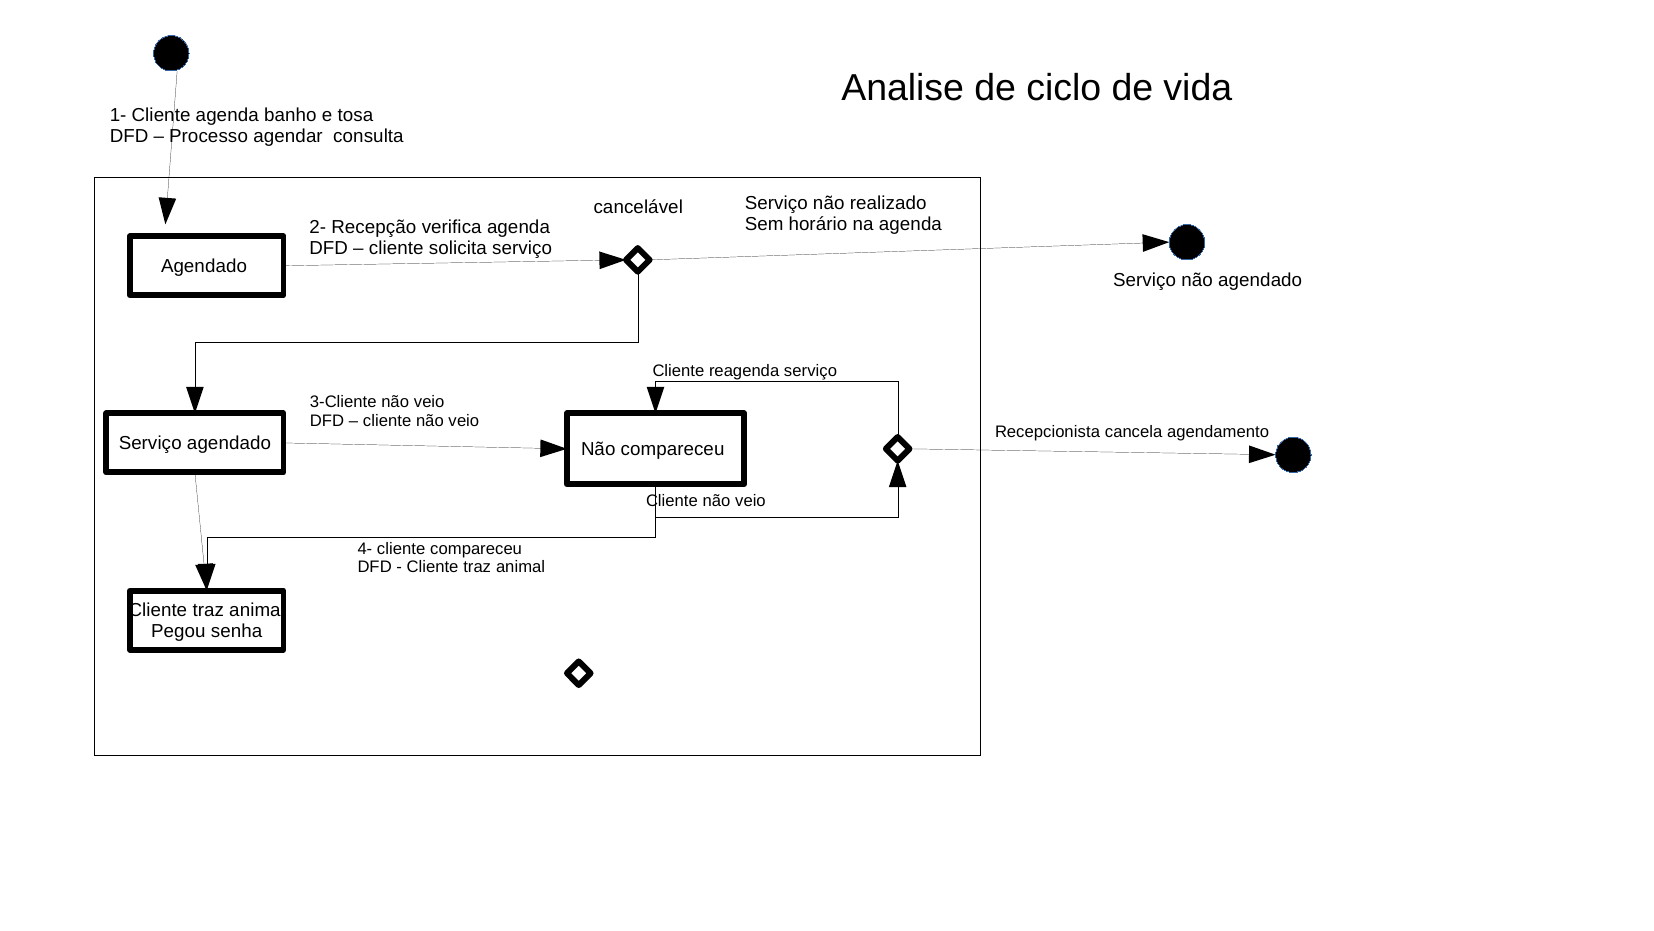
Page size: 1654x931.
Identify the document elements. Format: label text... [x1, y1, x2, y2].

text_box Cliente traz animal Pegou senha [129, 590, 284, 650]
text_box [1275, 437, 1312, 473]
text_box [1169, 224, 1205, 260]
text_box cancelável [578, 188, 698, 225]
text_box Serviço agendado [106, 413, 284, 473]
text_box Cliente não veio [631, 484, 655, 518]
text_box Analise de ciclo de vida [826, 59, 1248, 116]
text_box 4- cliente compareceu DFD - Cliente traz animal [342, 531, 575, 584]
text_box 1- Cliente agenda banho e tosa DFD – Processo agendar consulta [171, 96, 424, 154]
text_box 1- Cliente agenda banho e tosa DFD – Processo agendar consulta [95, 96, 175, 154]
text_box [153, 35, 190, 71]
text_box Agendado [129, 236, 284, 296]
text_box Cliente reagenda serviço [637, 354, 858, 388]
text_box Cliente não veio [656, 484, 786, 514]
text_box Recepcionista cancela agendamento [980, 415, 1290, 449]
text_box Serviço não realizado Sem horário na agenda [730, 185, 957, 243]
text_box 3-Cliente não veio DFD – cliente não veio [295, 384, 556, 438]
text_box 2- Recepção verifica agenda DFD – cliente solicita serviço [294, 208, 570, 266]
text_box Serviço não agendado [1098, 262, 1318, 298]
text_box Não compareceu [566, 413, 745, 485]
